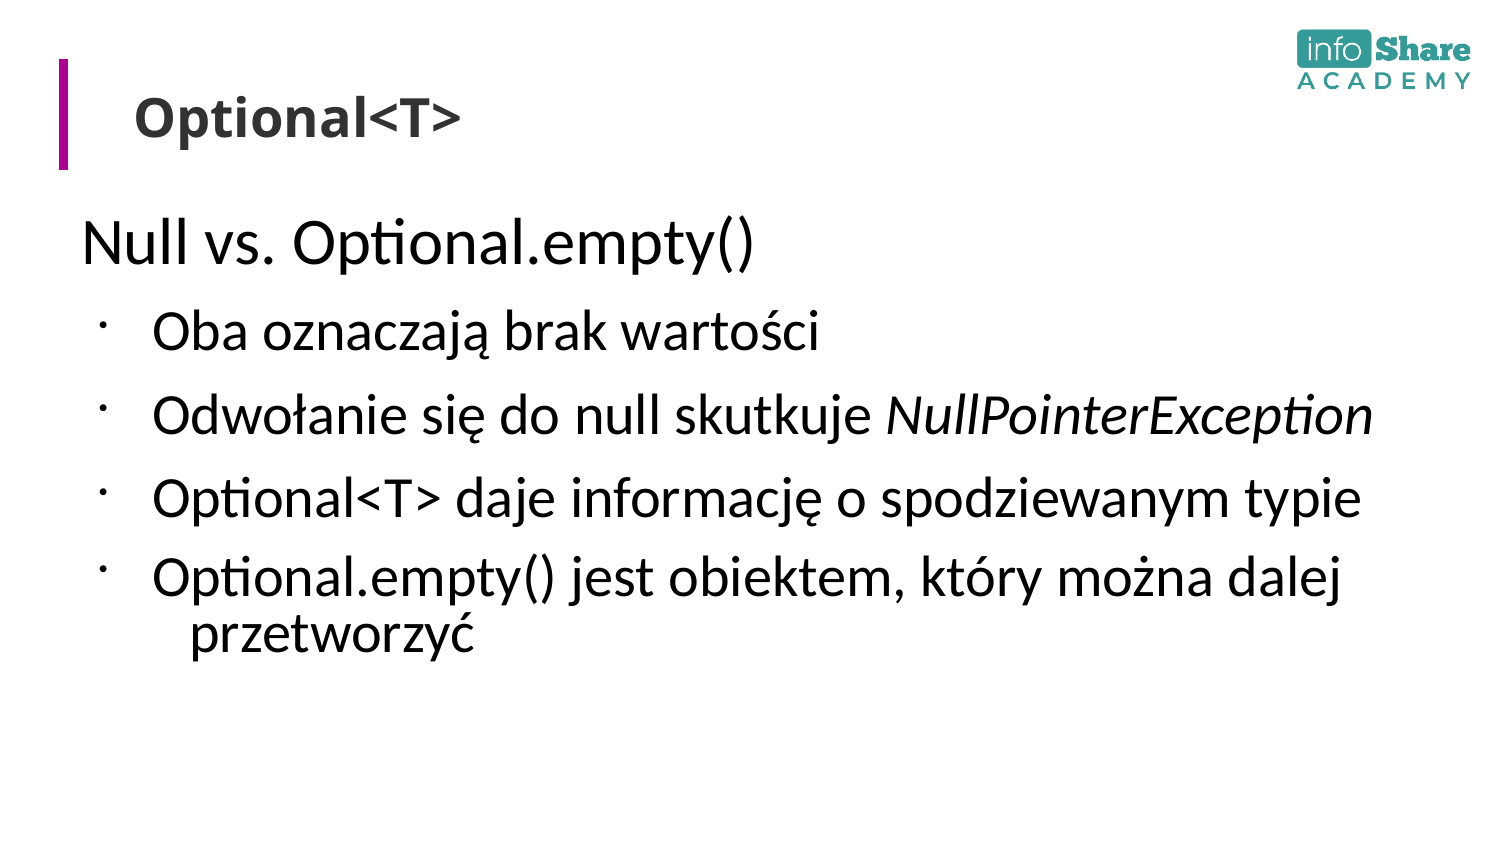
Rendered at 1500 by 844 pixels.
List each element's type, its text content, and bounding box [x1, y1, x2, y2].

list Null vs. Optional.empty() Oba oznaczają brak wartości Odwołanie się do null skutkuje NullPointerException Optional<T> daje informację o spodziewanym typie Optional.empty() jest obiektem, który można dalej przetworzyć [66, 192, 1441, 804]
picture [1267, 0, 1500, 119]
title Optional<T> [118, 59, 1248, 192]
